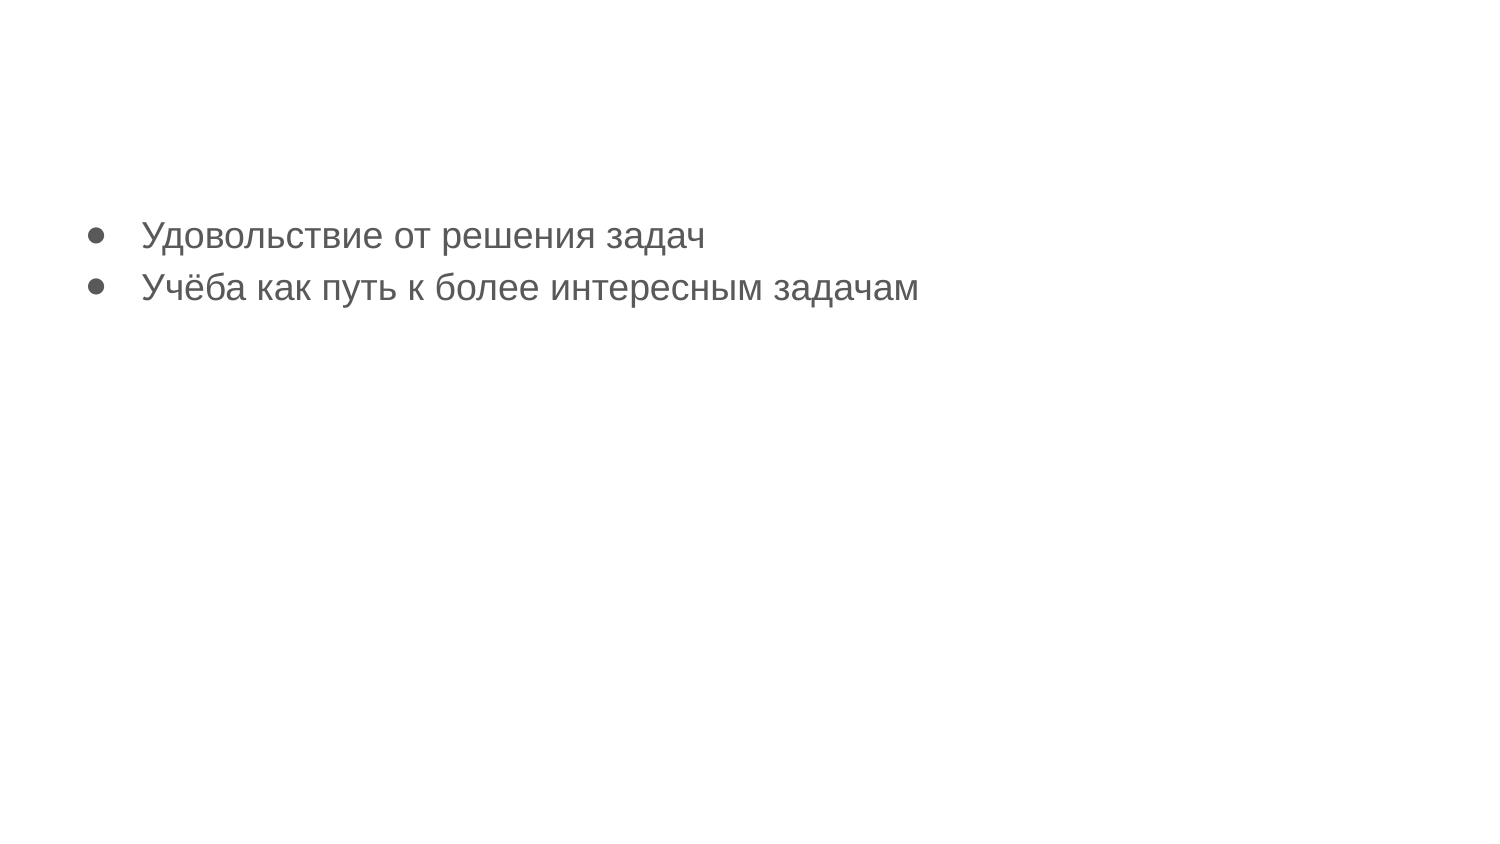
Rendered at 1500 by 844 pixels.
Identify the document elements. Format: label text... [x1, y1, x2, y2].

list Удовольствие от решения задач Учёба как путь к более интересным задачам [51, 189, 1449, 750]
